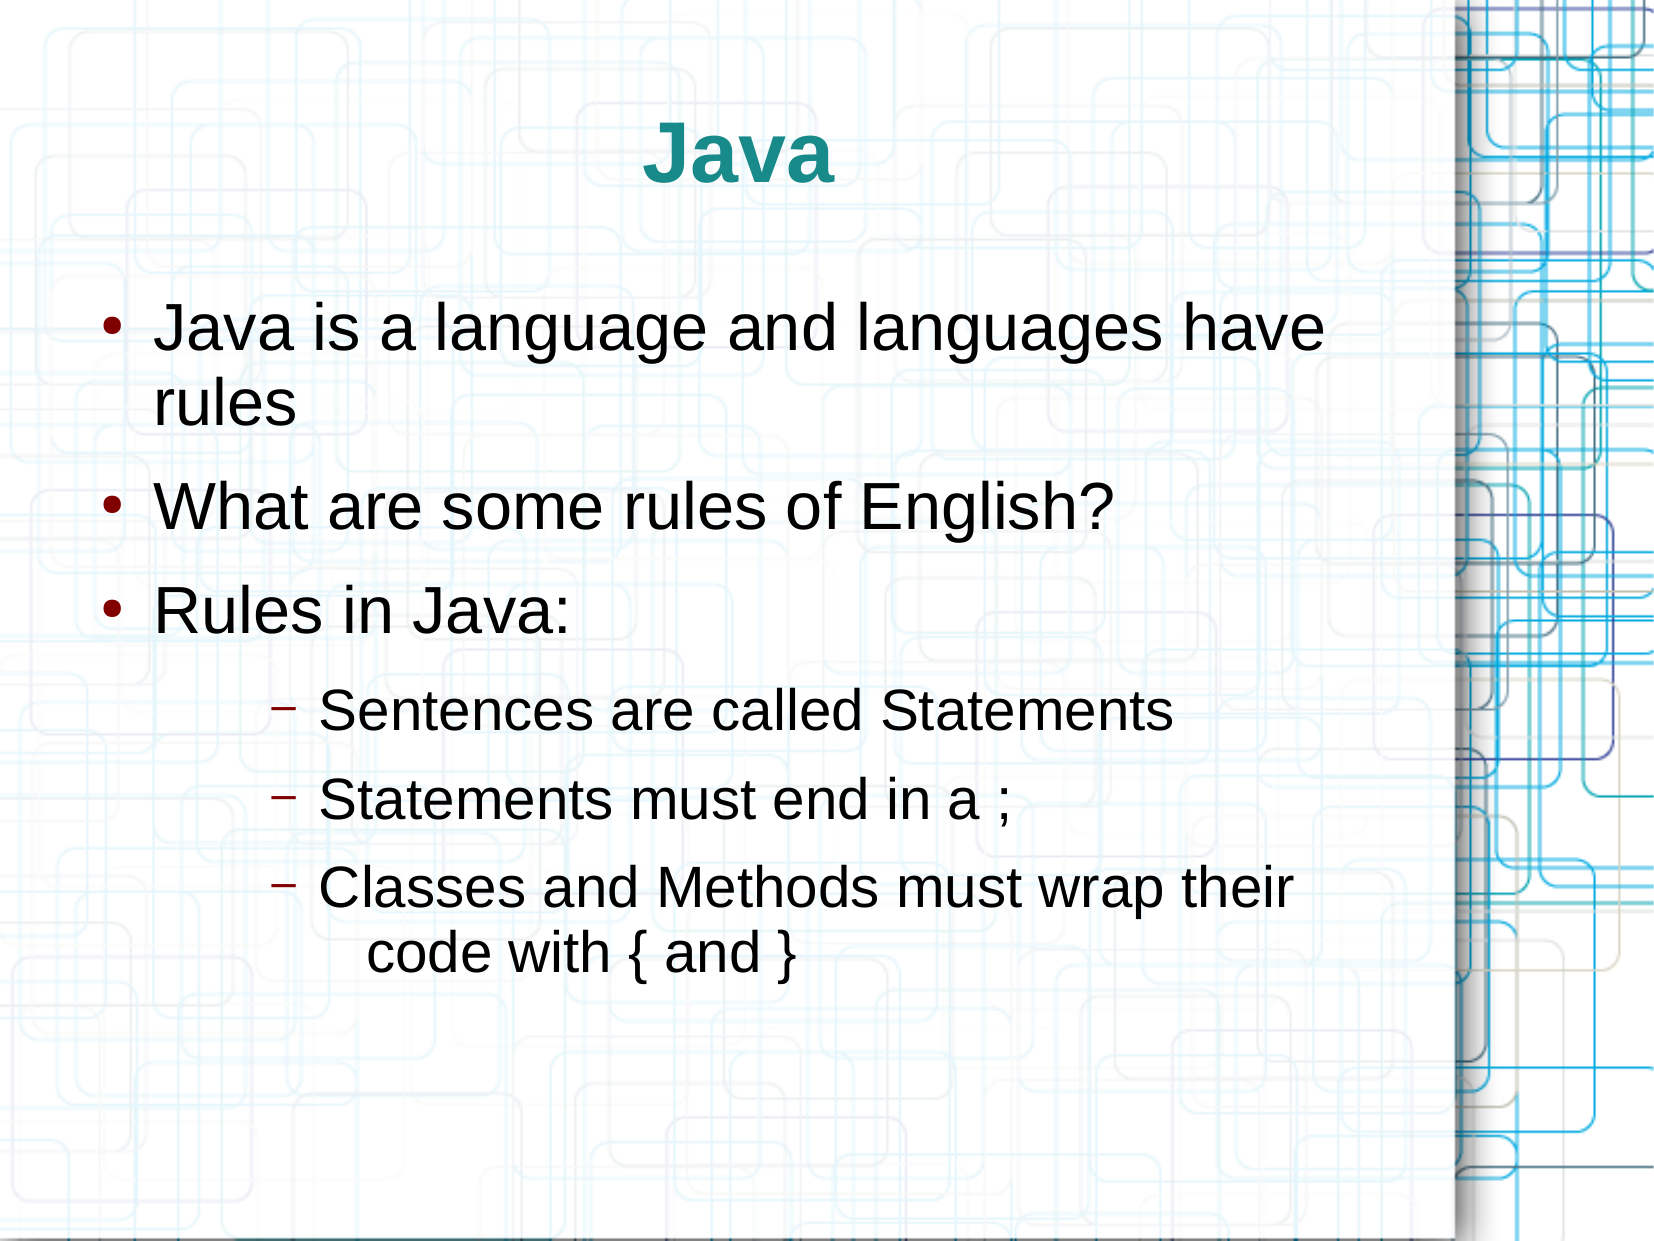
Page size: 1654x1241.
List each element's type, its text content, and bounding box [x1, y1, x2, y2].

picture [0, 0, 1654, 1241]
title Java [59, 49, 1418, 257]
list Java is a language and languages have rules What are some rules of English? Rules in Java: Sentences are called Statements Statements must end in a ; Classes and Methods must wrap their code with { and } [82, 290, 1418, 1010]
